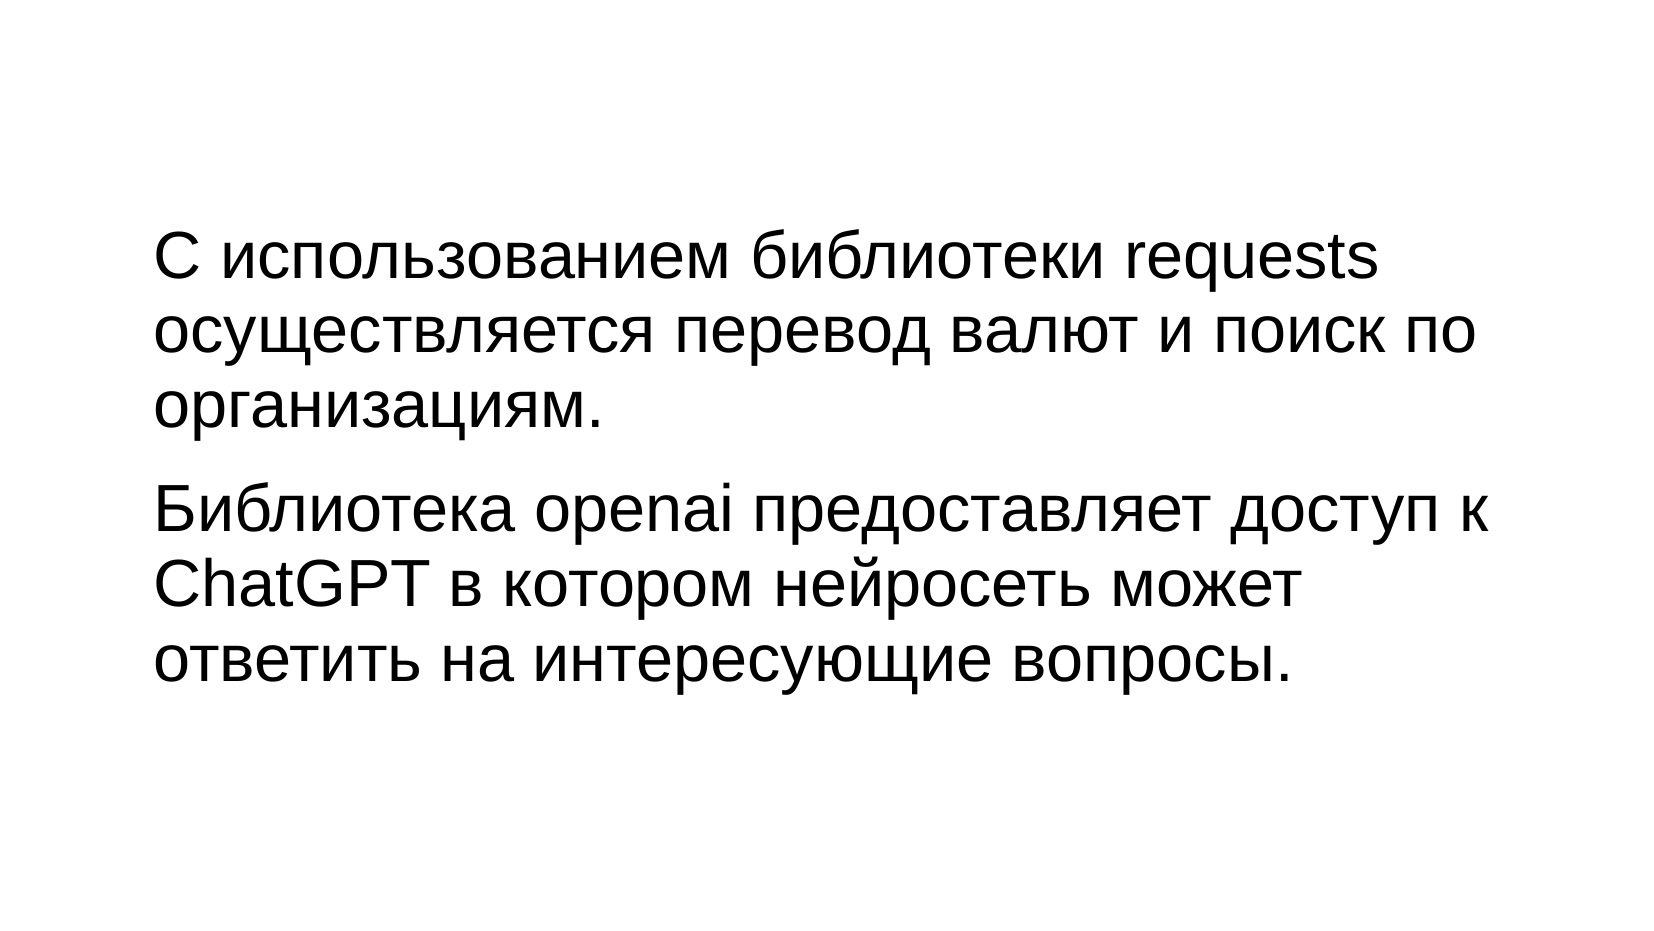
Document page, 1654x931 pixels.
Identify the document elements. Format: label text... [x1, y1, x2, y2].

list С использованием библиотеки requests осуществляется перевод валют и поиск по организациям. Библиотека openai предоставляет доступ к ChatGPT в котором нейросеть может ответить на интересующие вопросы. [82, 217, 1571, 758]
